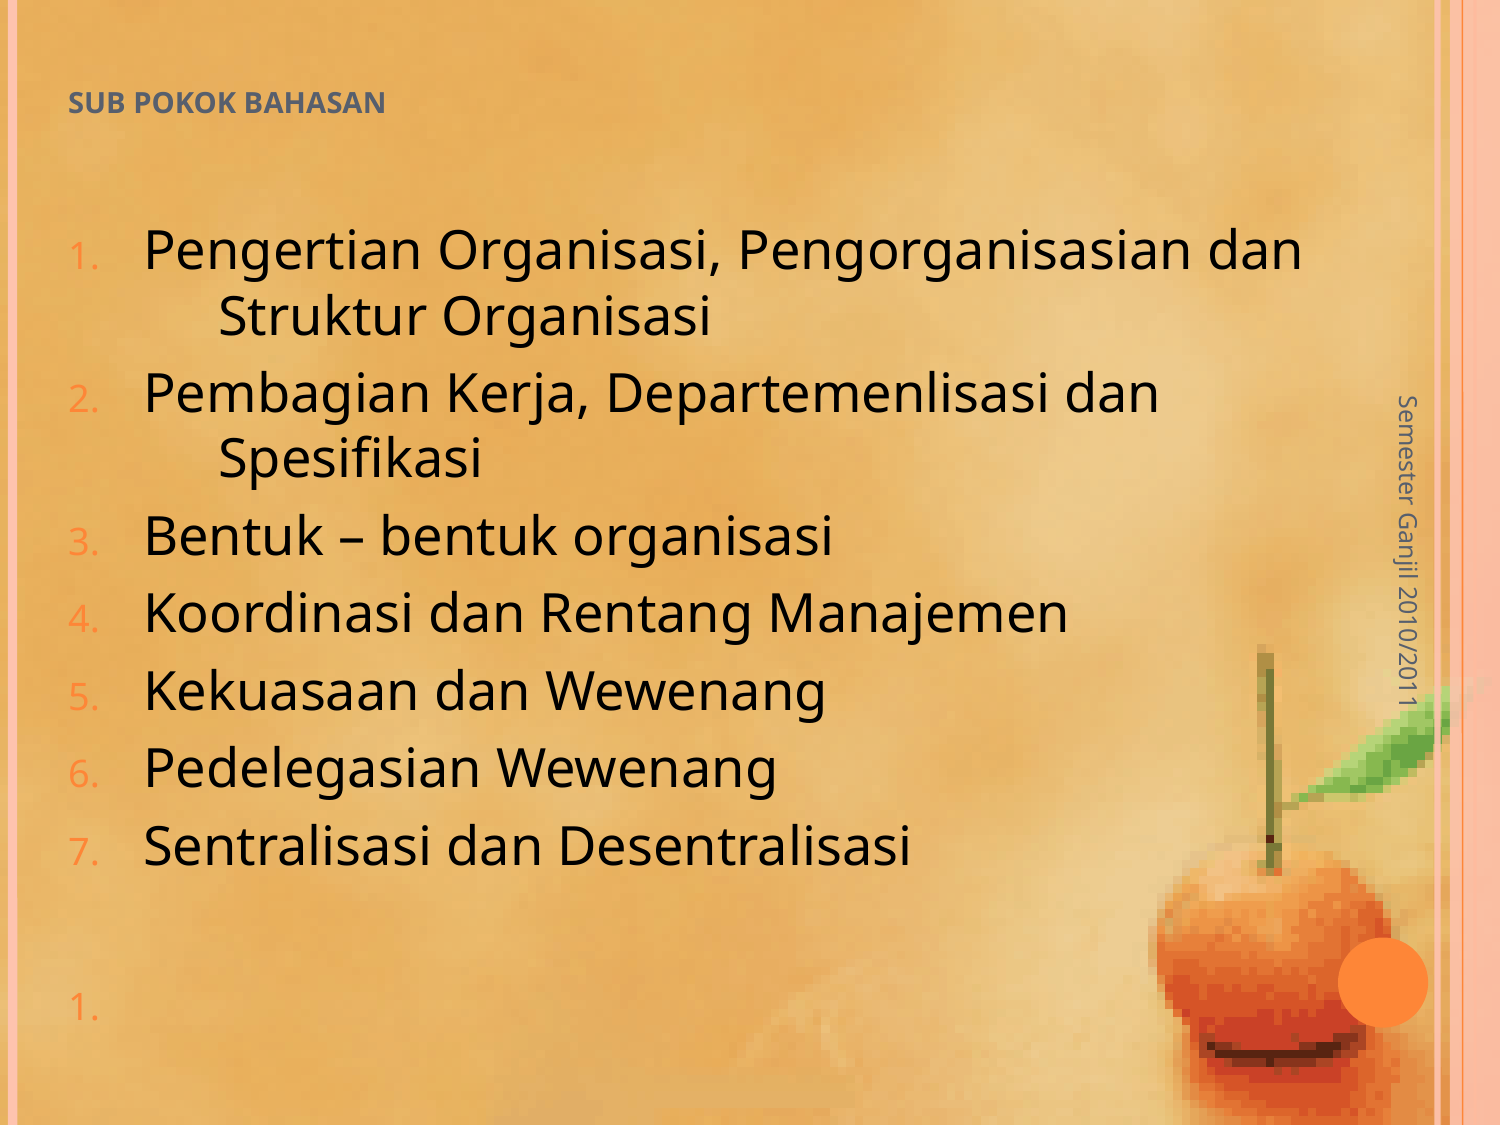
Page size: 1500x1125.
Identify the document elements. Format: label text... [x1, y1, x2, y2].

text_box Semester Ganjil 2010/2011 [1379, 380, 1440, 906]
title Sub pokok bahasan [53, 54, 1279, 127]
list Pengertian Organisasi, Pengorganisasian dan Struktur Organisasi Pembagian Kerja, Departemenlisasi dan Spesifikasi Bentuk – bentuk organisasi Koordinasi dan Rentang Manajemen Kekuasaan dan Wewenang Pedelegasian Wewenang Sentralisasi dan Desentralisasi [53, 208, 1436, 1062]
